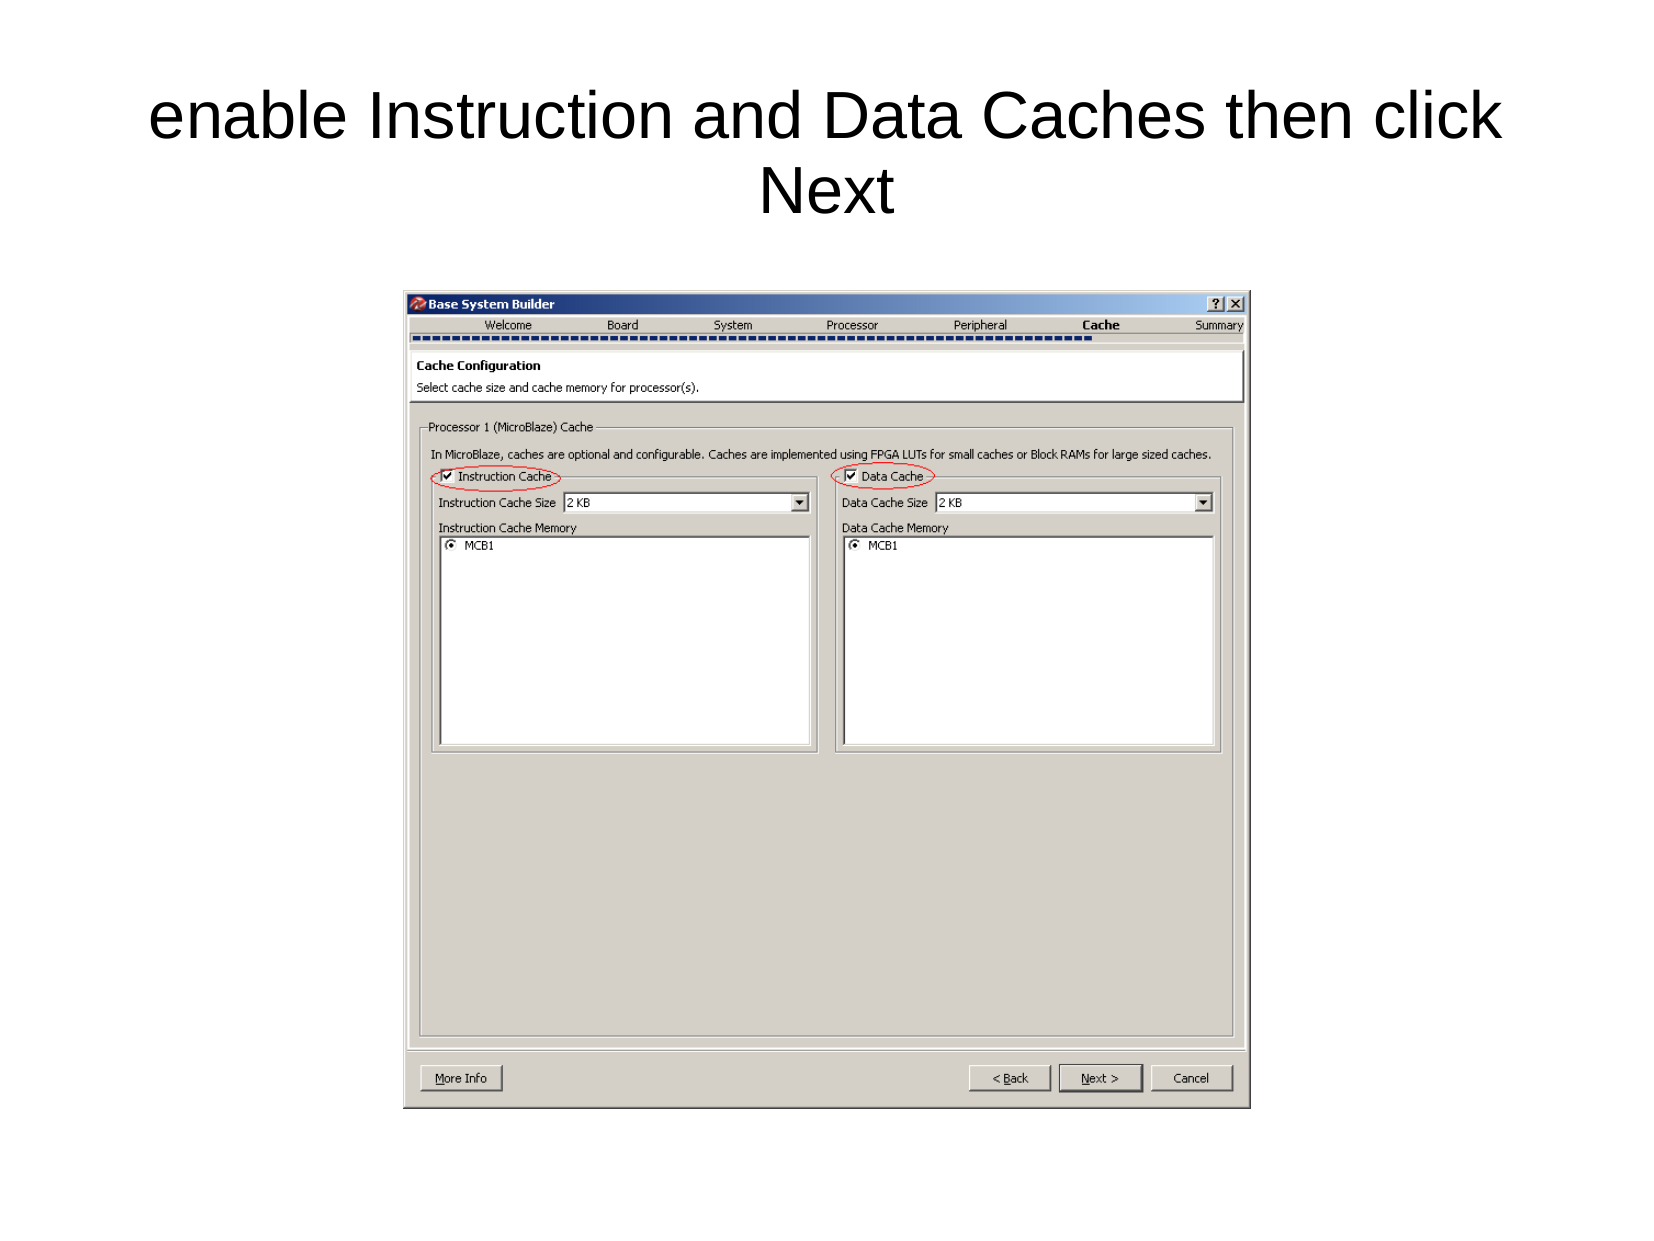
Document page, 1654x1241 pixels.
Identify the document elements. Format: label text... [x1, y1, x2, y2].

picture [403, 290, 1251, 1109]
title enable Instruction and Data Caches then click Next [82, 49, 1571, 257]
